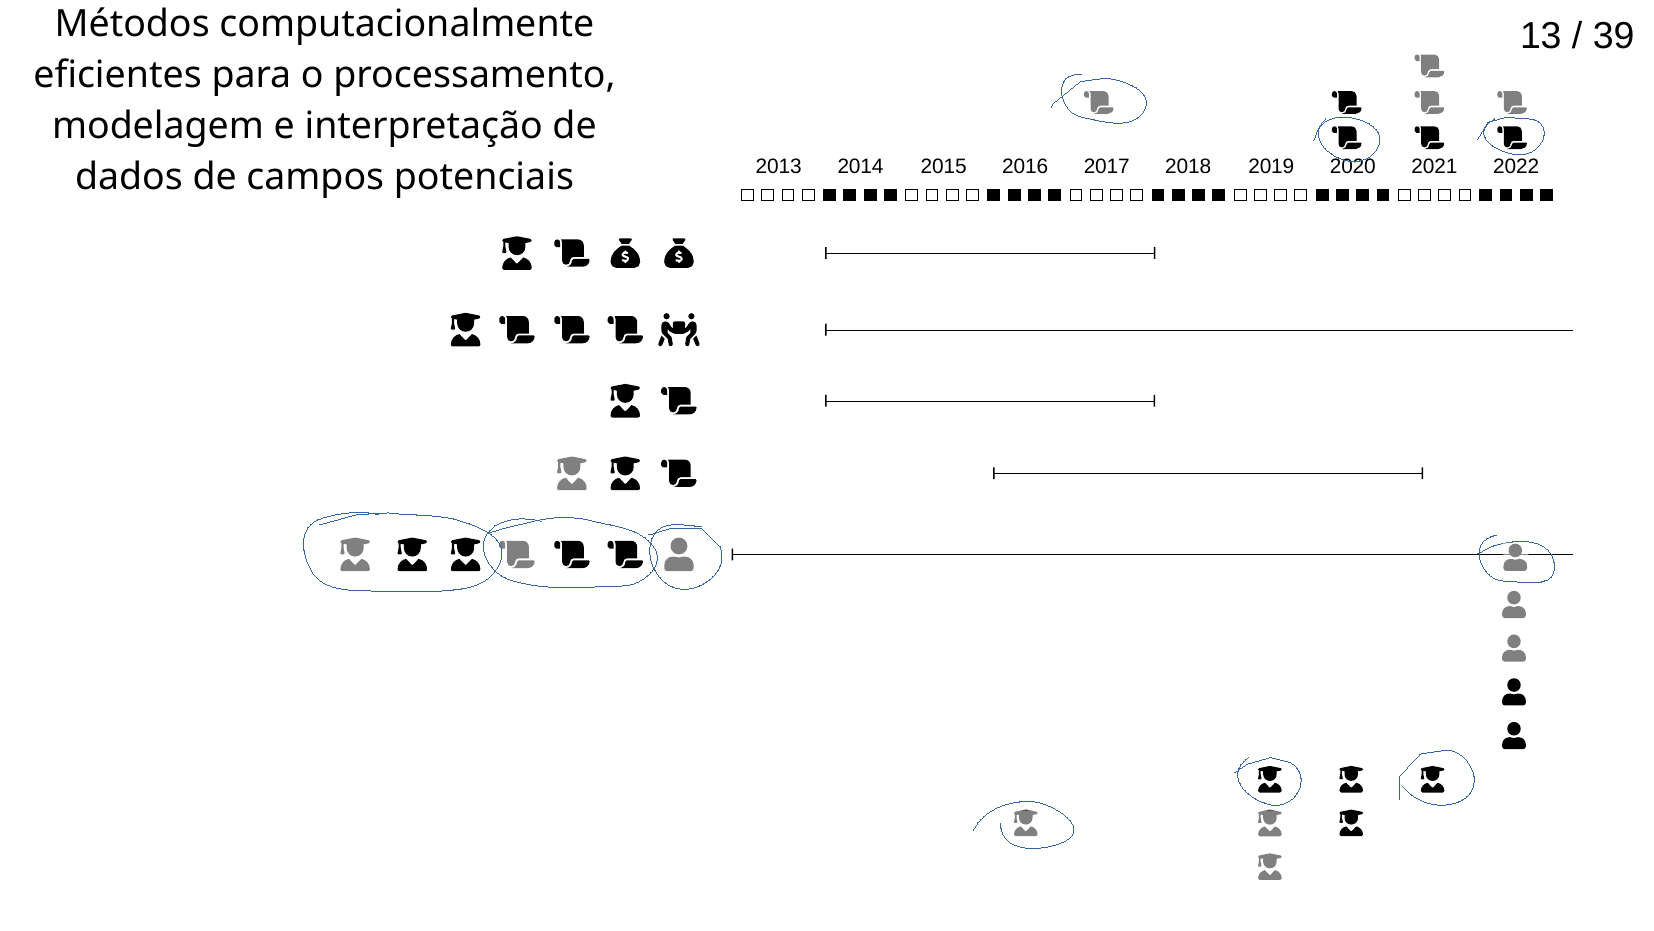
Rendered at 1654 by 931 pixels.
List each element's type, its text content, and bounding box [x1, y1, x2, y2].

text_box [823, 189, 836, 201]
text_box [1413, 46, 1446, 82]
picture [1414, 124, 1445, 151]
text_box 2015 [905, 147, 982, 186]
text_box [782, 189, 794, 201]
picture [1339, 765, 1364, 793]
text_box [1008, 189, 1021, 201]
text_box [499, 532, 538, 575]
text_box [1316, 189, 1329, 201]
text_box [1254, 189, 1267, 201]
text_box 2013 [740, 147, 817, 186]
text_box [1540, 189, 1553, 201]
text_box [926, 189, 938, 201]
text_box [1501, 590, 1528, 619]
text_box [1502, 542, 1529, 572]
text_box [1028, 189, 1041, 201]
text_box [1459, 189, 1471, 201]
picture [610, 383, 641, 418]
text_box [1500, 189, 1512, 201]
text_box [1110, 189, 1123, 201]
text_box [1336, 189, 1349, 201]
text_box [987, 189, 1000, 201]
picture [664, 238, 694, 268]
text_box 2020 [1315, 147, 1391, 186]
text_box [1413, 83, 1446, 119]
text_box [1013, 810, 1040, 840]
text_box <number> / 39 [1375, 0, 1654, 71]
picture [607, 538, 644, 571]
picture [661, 385, 697, 417]
text_box [333, 532, 372, 575]
picture [607, 313, 644, 346]
text_box [843, 189, 856, 201]
text_box [1398, 189, 1411, 201]
picture [610, 456, 641, 491]
text_box 2019 [1233, 147, 1310, 186]
picture [554, 237, 590, 269]
text_box [1496, 83, 1529, 119]
text_box [864, 189, 877, 201]
picture [1502, 721, 1526, 750]
text_box [1257, 810, 1284, 840]
text_box 2021 [1396, 147, 1473, 186]
text_box [1438, 189, 1451, 201]
text_box 2022 [1478, 147, 1555, 186]
picture [610, 238, 641, 268]
text_box 2014 [822, 147, 899, 186]
text_box [1257, 851, 1284, 880]
text_box [1212, 189, 1225, 201]
text_box [884, 189, 897, 201]
text_box [1274, 189, 1287, 201]
text_box [1234, 189, 1247, 201]
picture [661, 457, 697, 489]
text_box 2017 [1068, 147, 1145, 186]
picture [1497, 124, 1527, 151]
picture [1502, 678, 1526, 706]
picture [658, 313, 700, 347]
text_box [1048, 189, 1061, 201]
text_box [1130, 189, 1143, 201]
text_box 2018 [1150, 147, 1227, 186]
text_box [659, 534, 698, 577]
text_box [1294, 189, 1307, 201]
text_box [1479, 189, 1492, 201]
picture [397, 537, 428, 572]
text_box 2016 [987, 147, 1064, 186]
text_box [741, 189, 754, 201]
picture [1339, 809, 1364, 837]
text_box [966, 189, 979, 201]
picture [450, 537, 481, 572]
text_box [1152, 189, 1164, 201]
picture [1331, 89, 1362, 116]
text_box [1418, 189, 1431, 201]
text_box [1192, 189, 1205, 201]
text_box [1172, 189, 1185, 201]
picture [1258, 766, 1282, 793]
text_box [802, 189, 815, 201]
text_box [1083, 83, 1115, 119]
text_box [761, 189, 774, 201]
text_box [905, 189, 918, 201]
picture [1331, 124, 1362, 151]
text_box [1501, 634, 1528, 663]
text_box [1377, 189, 1389, 201]
picture [554, 313, 590, 346]
text_box [550, 450, 589, 493]
text_box [1520, 189, 1533, 201]
picture [450, 312, 481, 347]
text_box [946, 189, 959, 201]
text_box [1356, 189, 1369, 201]
text_box Métodos computacionalmente eficientes para o processamento, modelagem e interpretação de dados de campos potenciais [11, 35, 638, 162]
text_box [1090, 189, 1103, 201]
picture [502, 236, 532, 270]
text_box [1070, 189, 1082, 201]
picture [499, 313, 535, 346]
picture [554, 538, 590, 571]
picture [1420, 766, 1445, 793]
